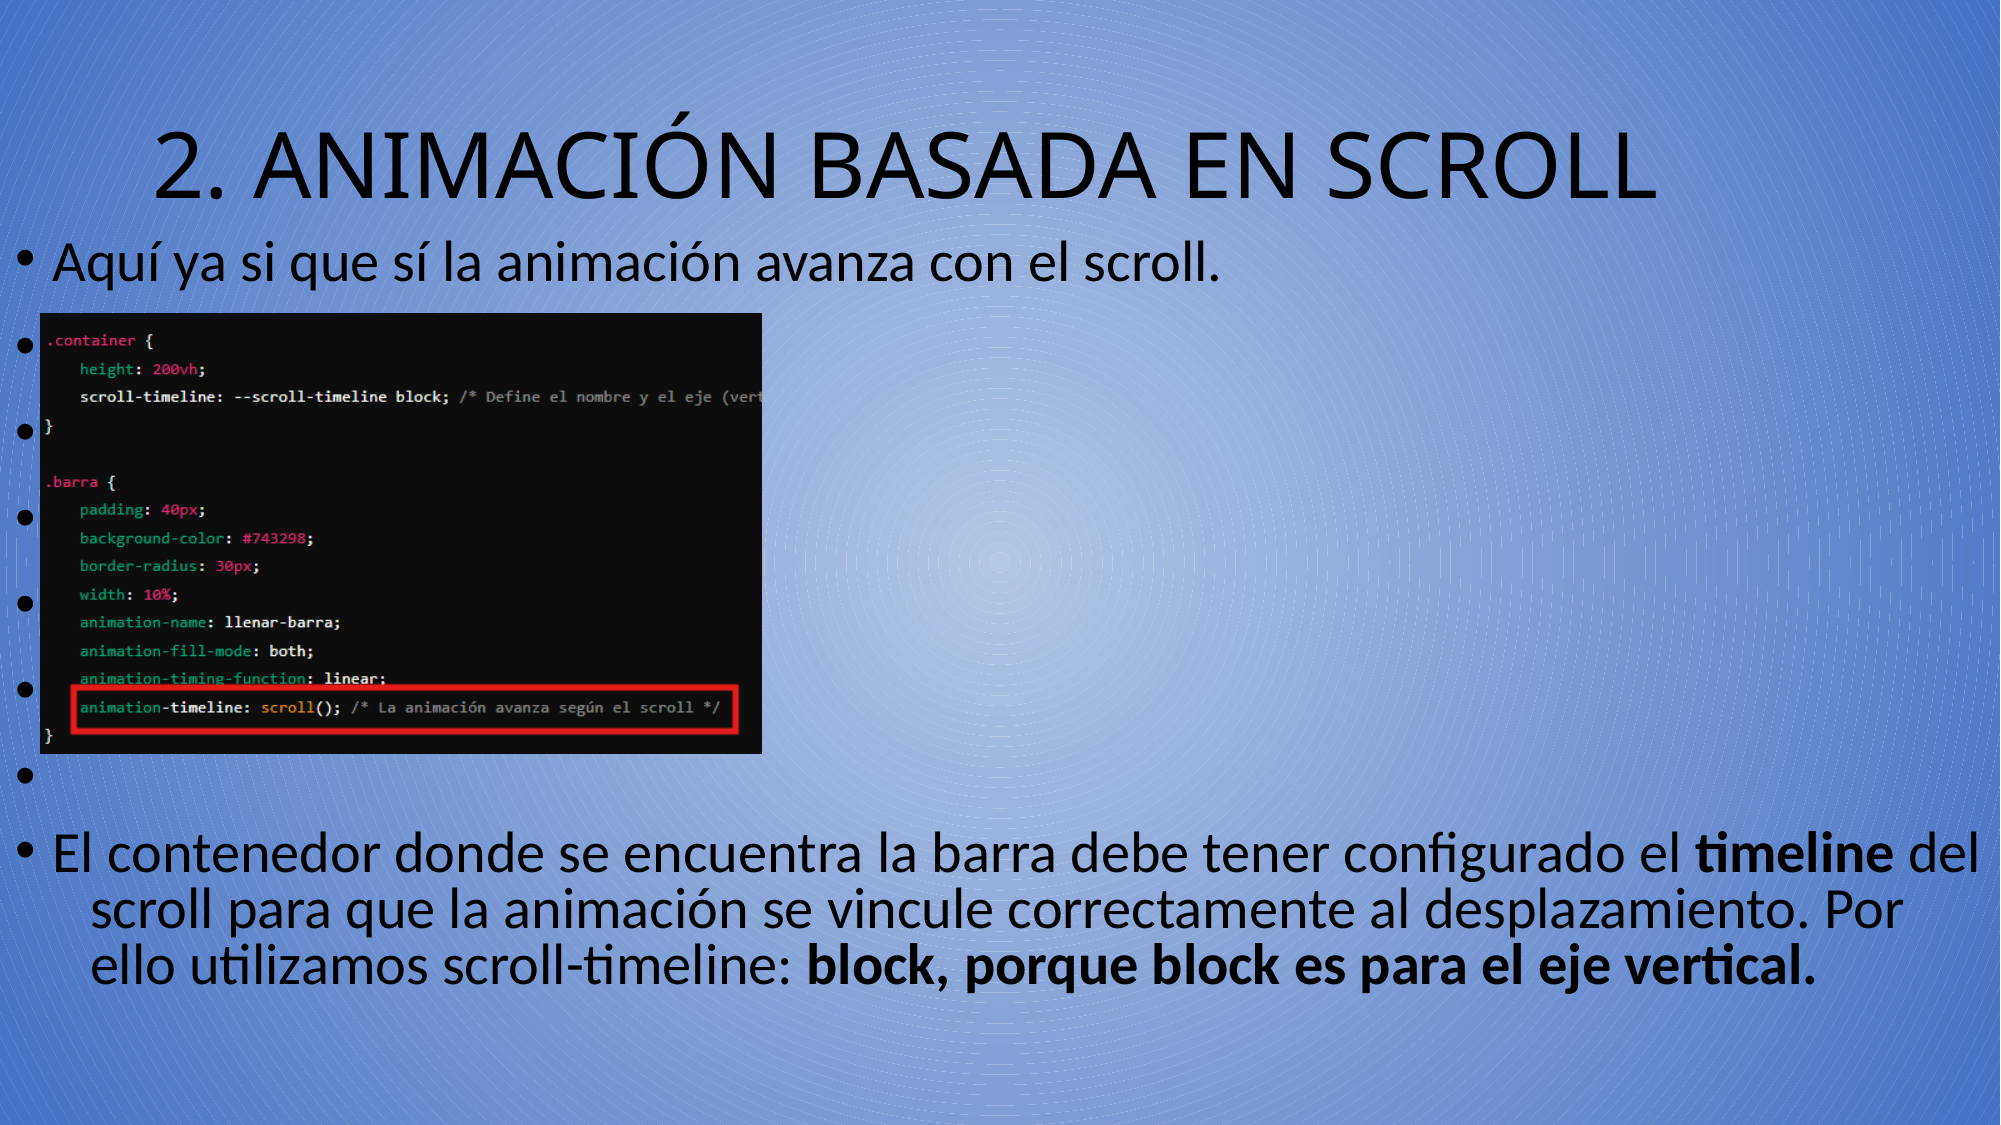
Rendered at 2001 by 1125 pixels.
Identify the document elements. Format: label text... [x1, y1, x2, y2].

picture [40, 313, 762, 754]
title 2. ANIMACIÓN BASADA EN SCROLL [137, 59, 1863, 228]
list Aquí ya si que sí la animación avanza con el scroll. El contenedor donde se encuentra la barra debe tener configurado el timeline del scroll para que la animación se vincule correctamente al desplazamiento. Por ello utilizamos scroll-timeline: block, porque block es para el eje vertical. [0, 228, 2000, 1014]
